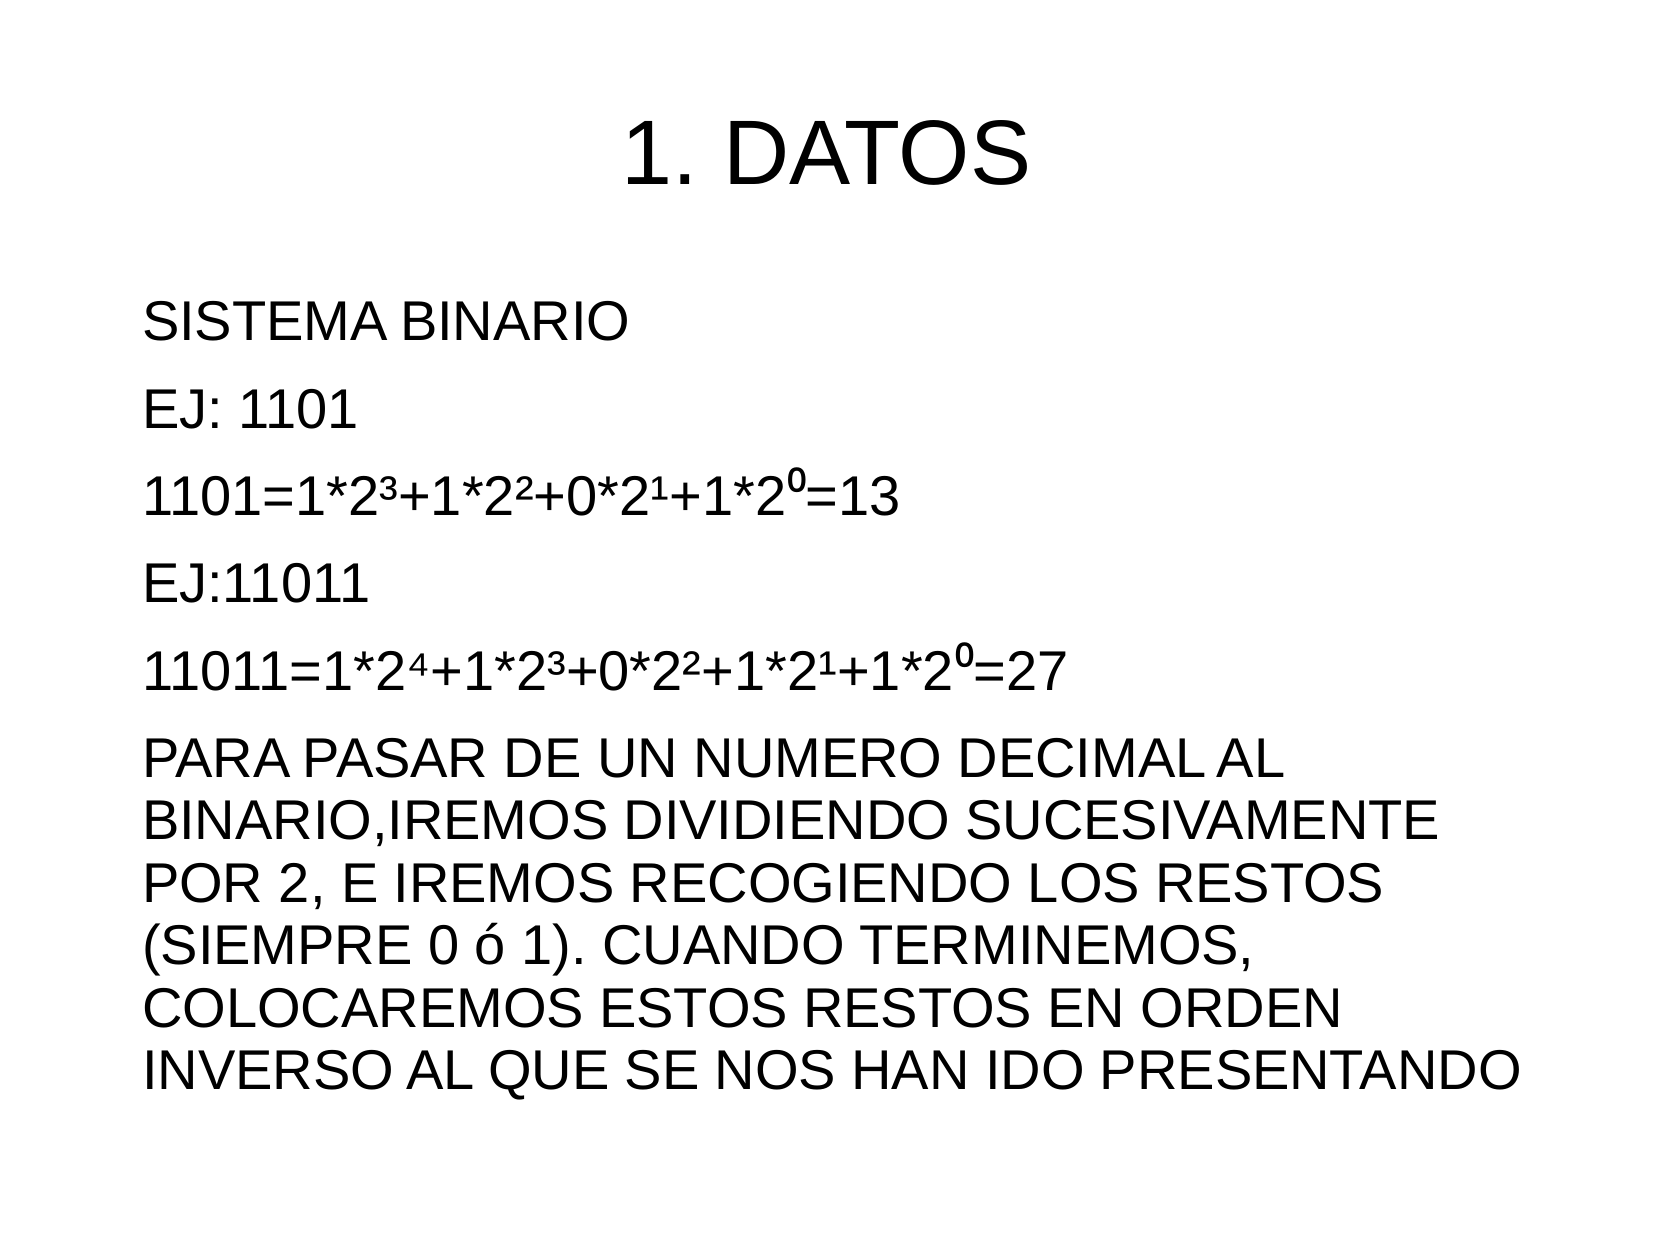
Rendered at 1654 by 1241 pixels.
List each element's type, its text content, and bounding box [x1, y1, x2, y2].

list SISTEMA BINARIO EJ: 1101 1101=1*2³+1*2²+0*2¹+1*2⁰=13 EJ:11011 11011=1*2⁴+1*2³+0*2²+1*2¹+1*2⁰=27 PARA PASAR DE UN NUMERO DECIMAL AL BINARIO,IREMOS DIVIDIENDO SUCESIVAMENTE POR 2, E IREMOS RECOGIENDO LOS RESTOS (SIEMPRE 0 ó 1). CUANDO TERMINEMOS, COLOCAREMOS ESTOS RESTOS EN ORDEN INVERSO AL QUE SE NOS HAN IDO PRESENTANDO [82, 290, 1571, 1109]
title 1. DATOS [82, 56, 1571, 250]
